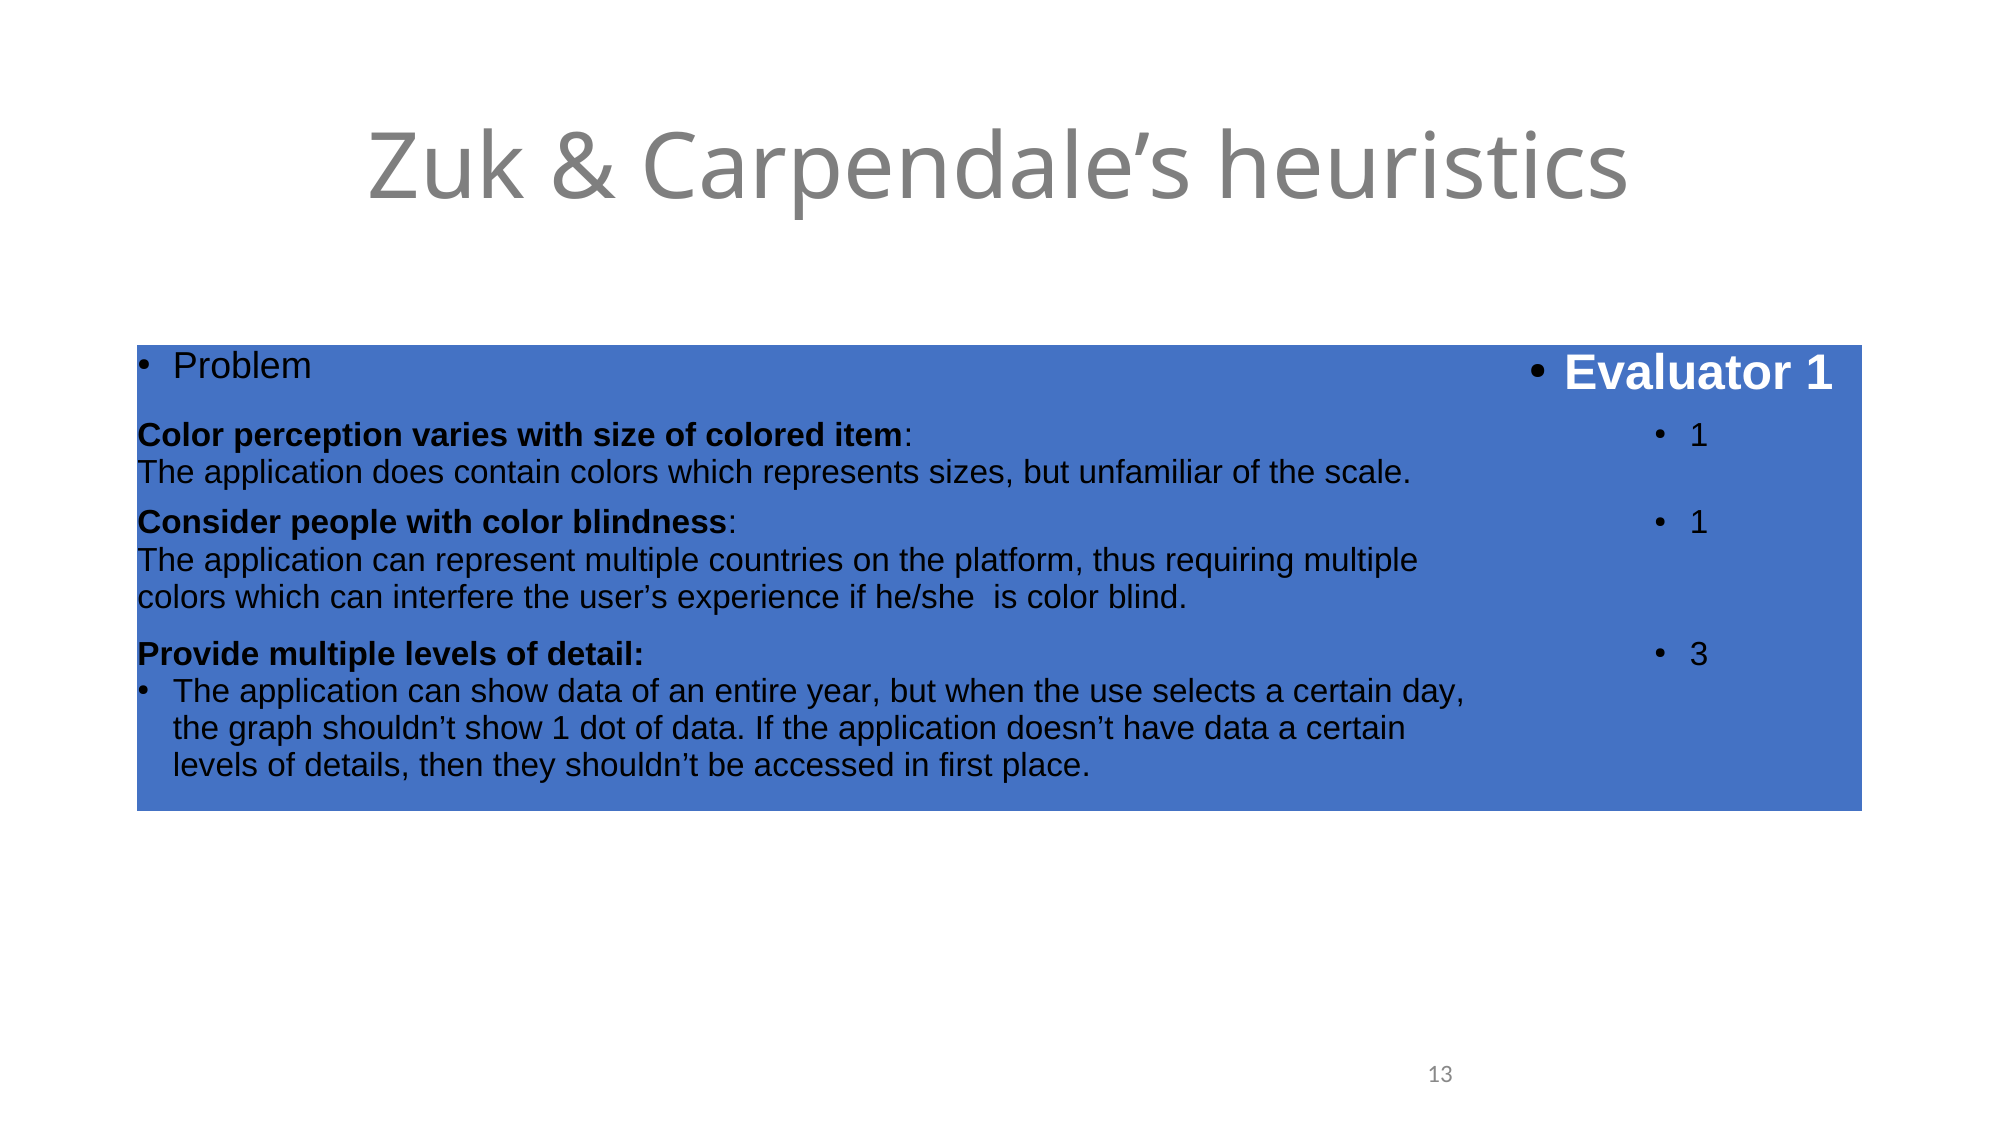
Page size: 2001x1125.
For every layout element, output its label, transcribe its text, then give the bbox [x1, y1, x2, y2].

table_cell 1 [1500, 417, 1862, 504]
table_cell 3 [1500, 635, 1862, 811]
table_header Problem [137, 345, 1500, 417]
table_header Evaluator 1 [1500, 345, 1862, 417]
title Zuk & Carpendale’s heuristics [137, 59, 1863, 278]
text_box [1412, 1042, 1863, 1103]
table_cell Color perception varies with size of colored item: The application does contain colors which represents sizes, but unfamiliar of the scale. [137, 417, 1500, 504]
table_cell 1 [1500, 504, 1862, 635]
table_cell Provide multiple levels of detail: The application can show data of an entire year, but when the use selects a certain day, the graph shouldn’t show 1 dot of data. If the application doesn’t have data a certain levels of details, then they shouldn’t be accessed in first place. [137, 635, 1500, 811]
table_cell Consider people with color blindness: The application can represent multiple countries on the platform, thus requiring multiple colors which can interfere the user’s experience if he/she is color blind. [137, 504, 1500, 635]
